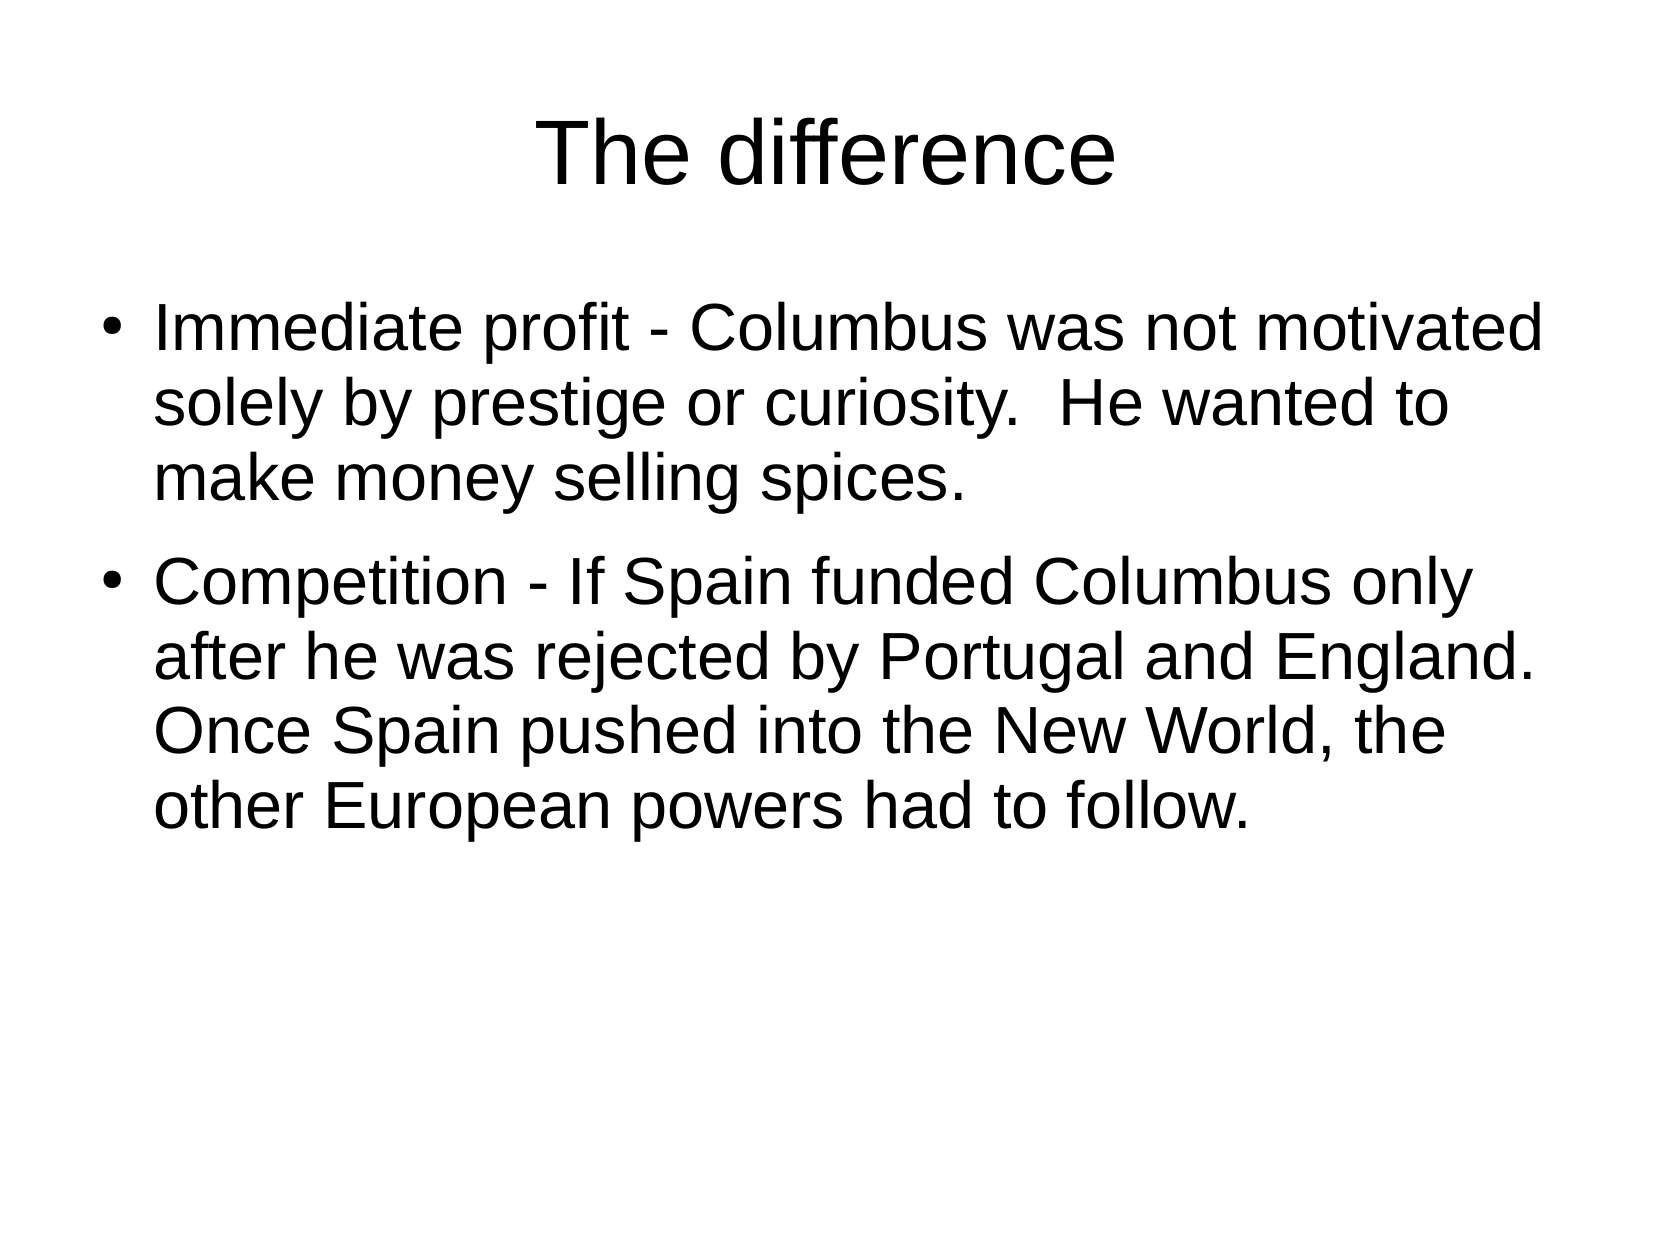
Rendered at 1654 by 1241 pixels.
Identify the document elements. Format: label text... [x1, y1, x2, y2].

list Immediate profit - Columbus was not motivated solely by prestige or curiosity. He wanted to make money selling spices. Competition - If Spain funded Columbus only after he was rejected by Portugal and England. Once Spain pushed into the New World, the other European powers had to follow. [82, 290, 1571, 1010]
title The difference [82, 49, 1571, 257]
